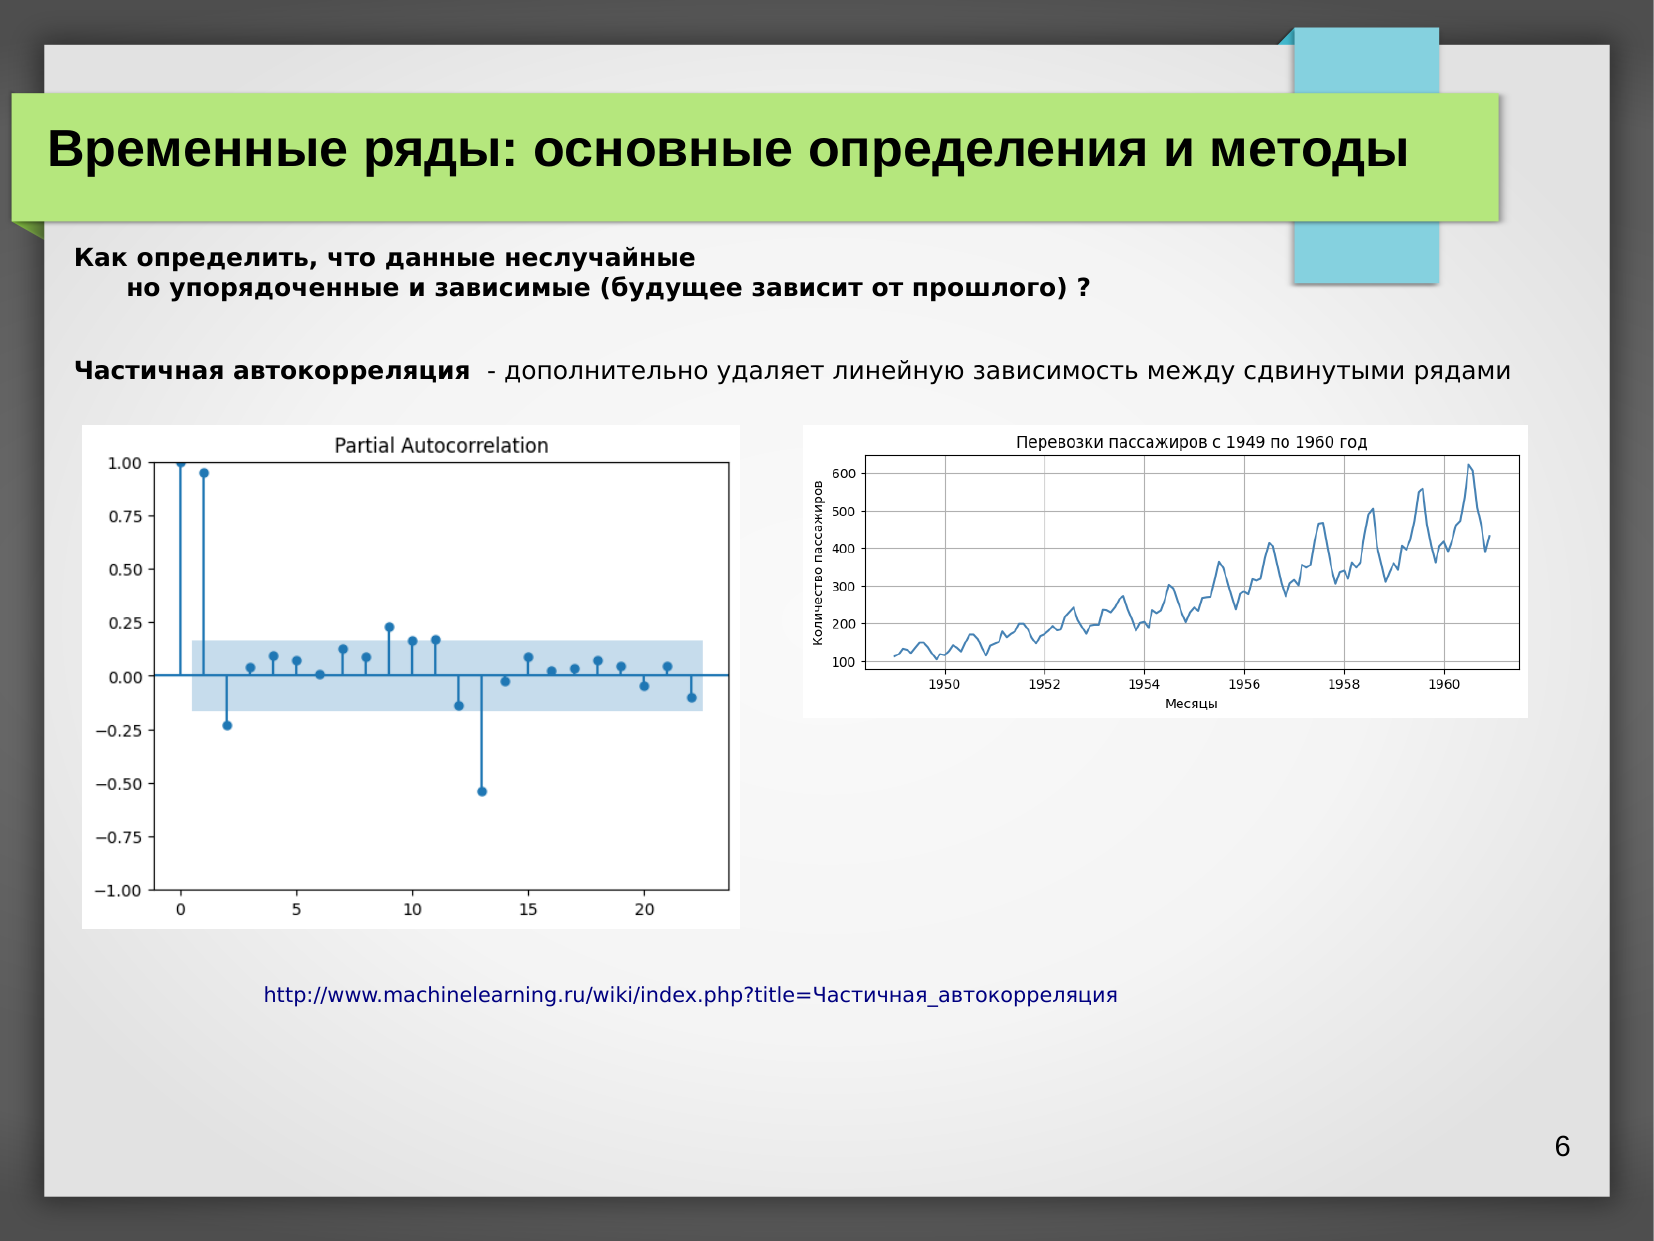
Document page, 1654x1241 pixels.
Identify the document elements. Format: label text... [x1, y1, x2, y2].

picture [0, 0, 1654, 1241]
text_box http://www.machinelearning.ru/wiki/index.php?title=Частичная_автокорреляция [248, 975, 1158, 1063]
text_box Как определить, что данные неслучайные но упорядоченные и зависимые (будущее зависит от прошлого) ? Частичная автокорреляция - дополнительно удаляет линейную зависимость между cдвинутыми рядами [59, 236, 1571, 398]
title Временные ряды: основные определения и методы [47, 96, 1430, 201]
